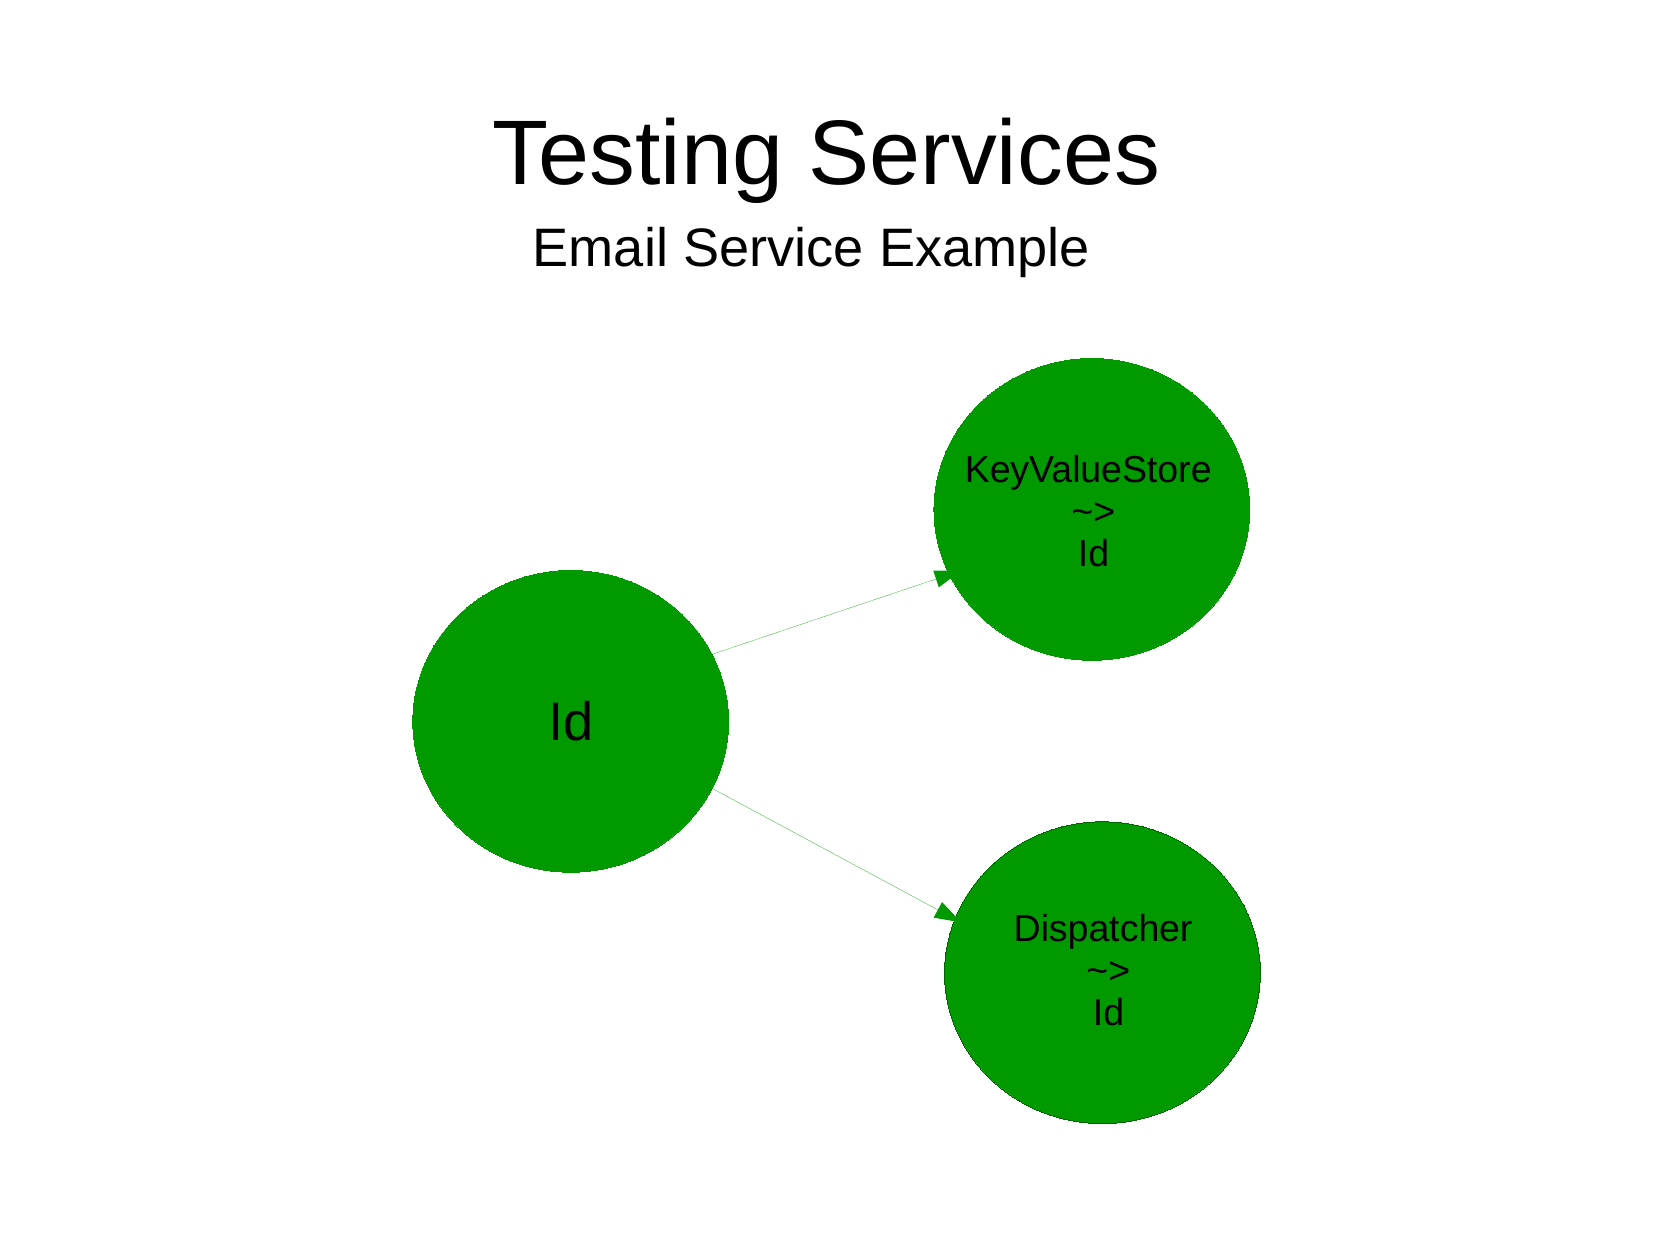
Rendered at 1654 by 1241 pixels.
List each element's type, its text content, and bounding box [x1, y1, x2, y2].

text_box Dispatcher ~> Id [920, 900, 1296, 1041]
title Testing Services [82, 49, 1571, 257]
text_box [961, 1041, 1244, 1124]
text_box [951, 358, 1233, 440]
text_box [964, 821, 1241, 900]
text_box Email Service Example [517, 210, 1141, 286]
text_box Id [533, 683, 610, 760]
text_box [953, 582, 1231, 661]
text_box KeyValueStore ~> Id [905, 440, 1281, 582]
text_box [412, 570, 729, 873]
